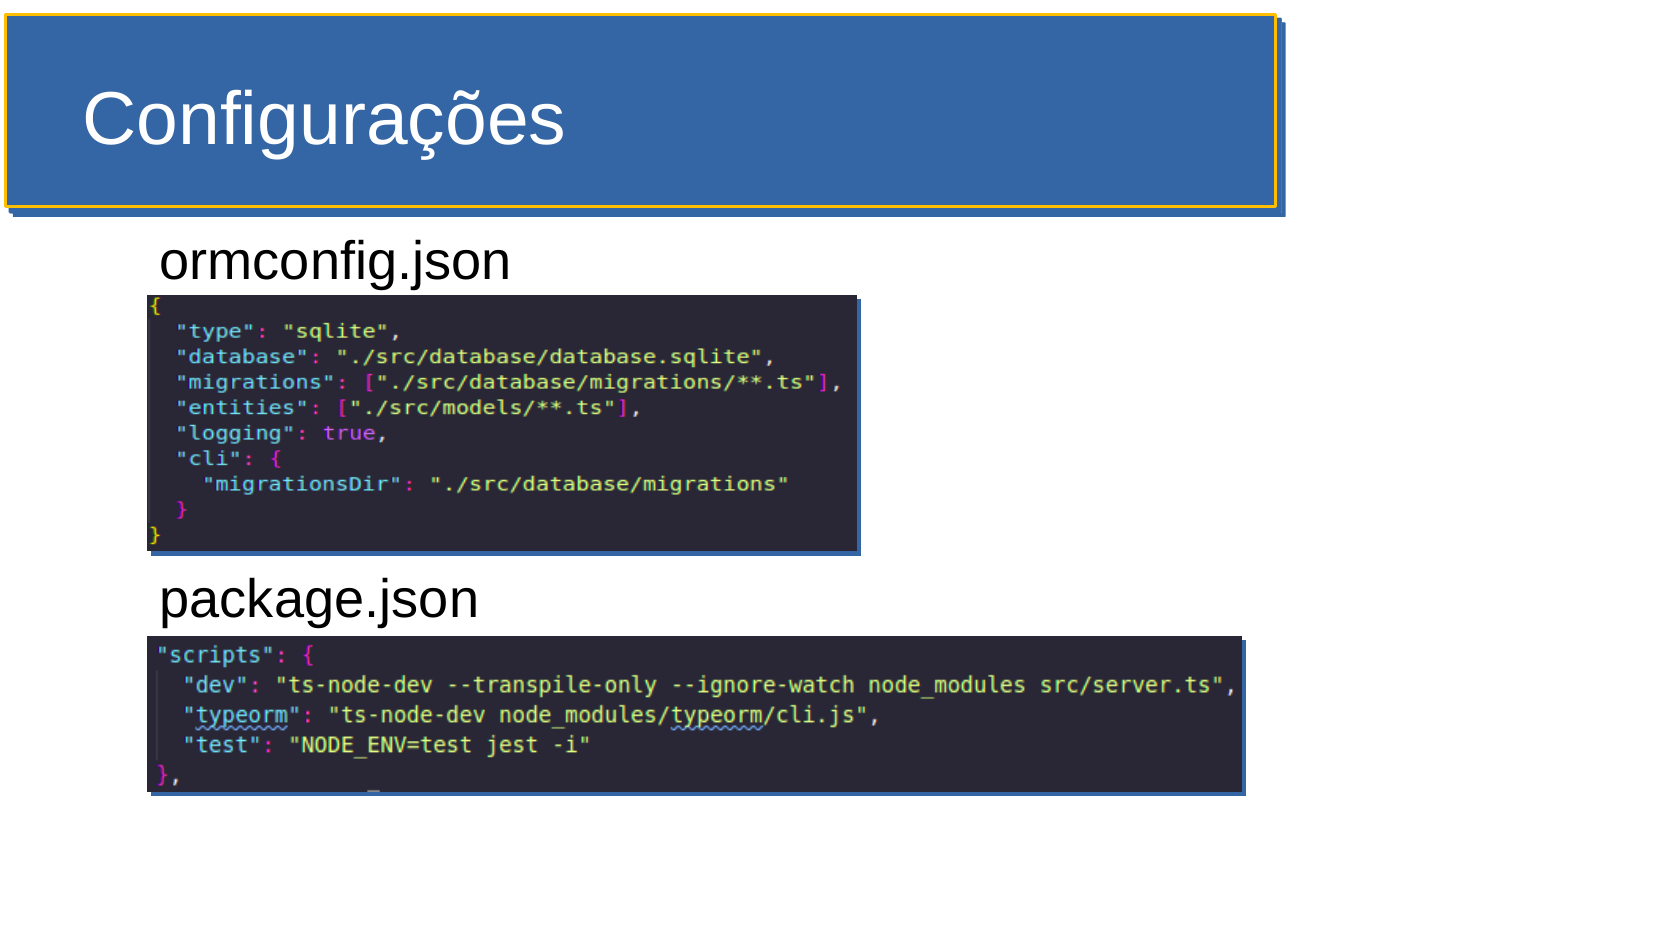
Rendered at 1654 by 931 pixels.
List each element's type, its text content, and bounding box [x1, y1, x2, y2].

title Configurações [82, 44, 1235, 192]
picture [147, 295, 857, 551]
picture [147, 636, 1242, 792]
list ormconfig.json package.json [88, 230, 1565, 827]
